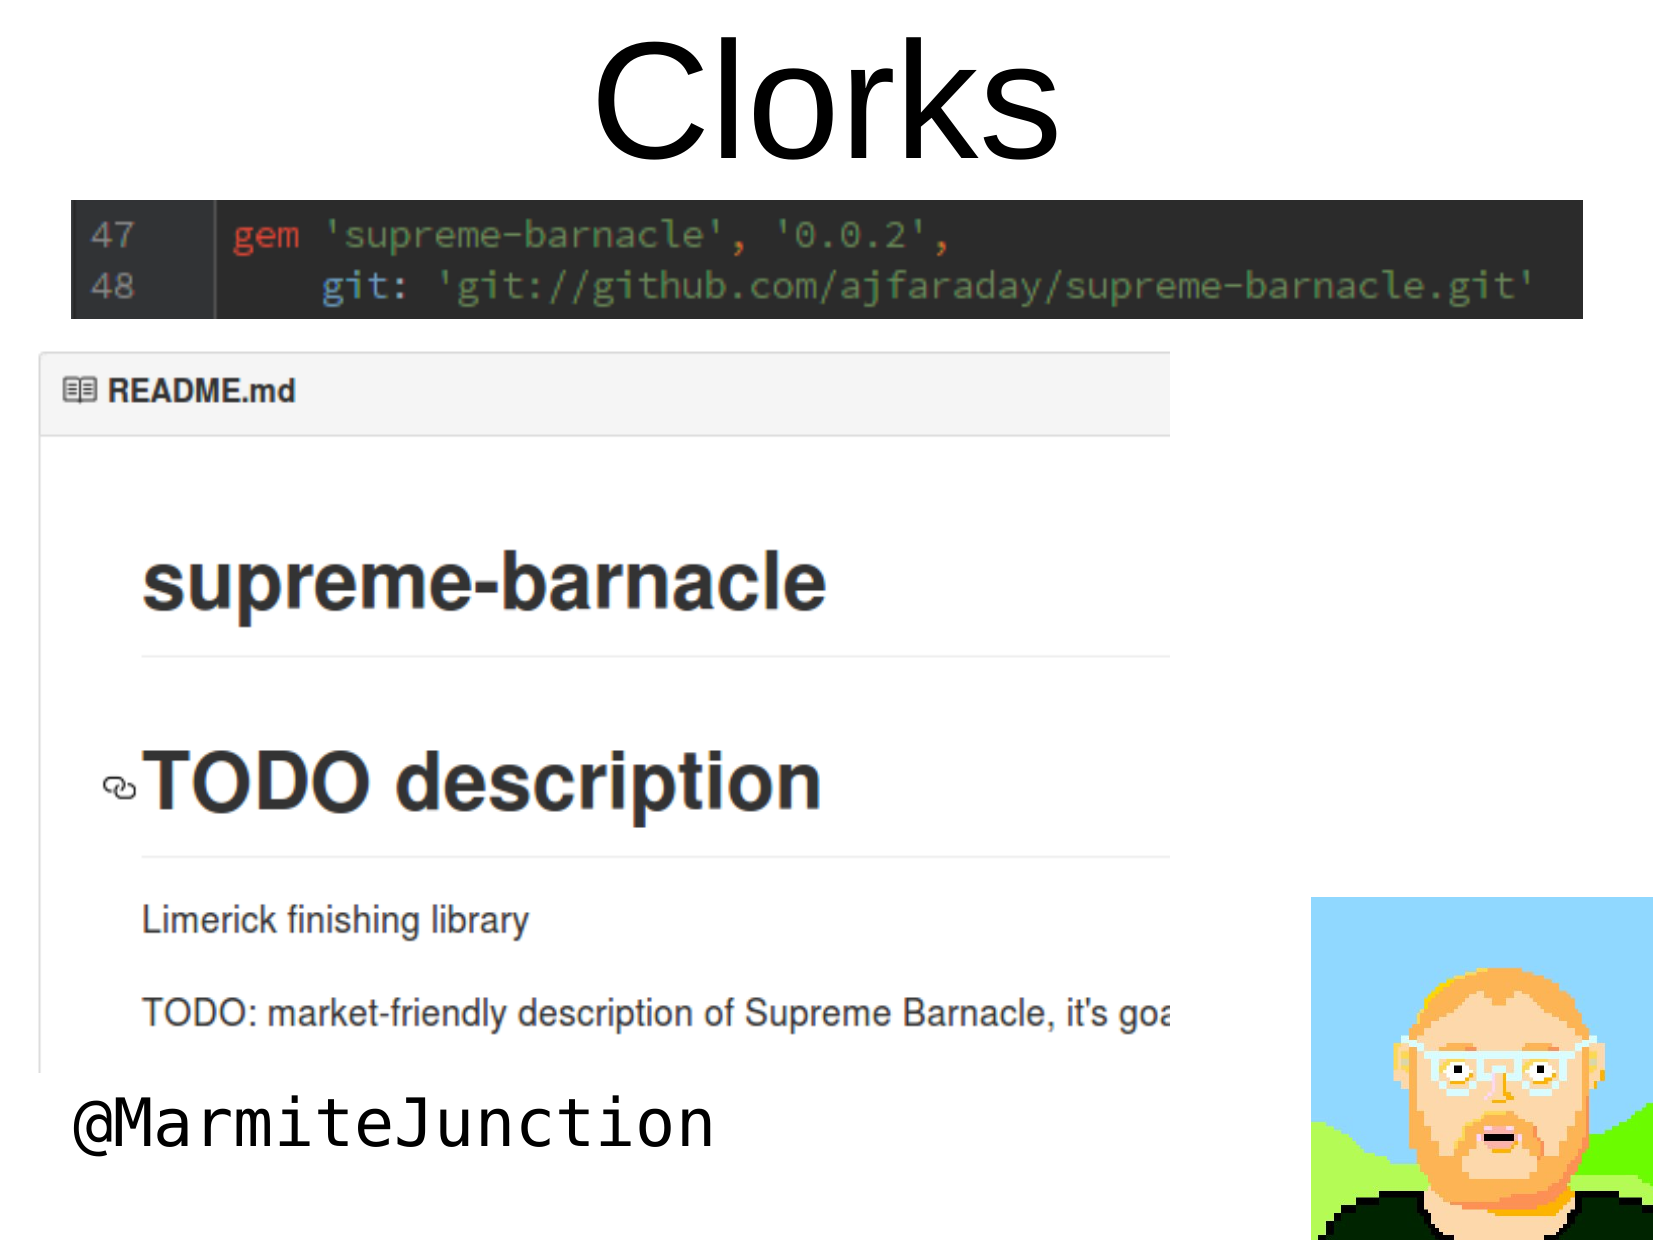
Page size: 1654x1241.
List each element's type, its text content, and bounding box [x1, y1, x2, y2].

text_box @MarmiteJunction [58, 1076, 733, 1170]
text_box Clorks [0, 0, 1654, 225]
picture [1311, 897, 1653, 1240]
picture [71, 200, 1583, 319]
picture [35, 342, 1170, 1073]
